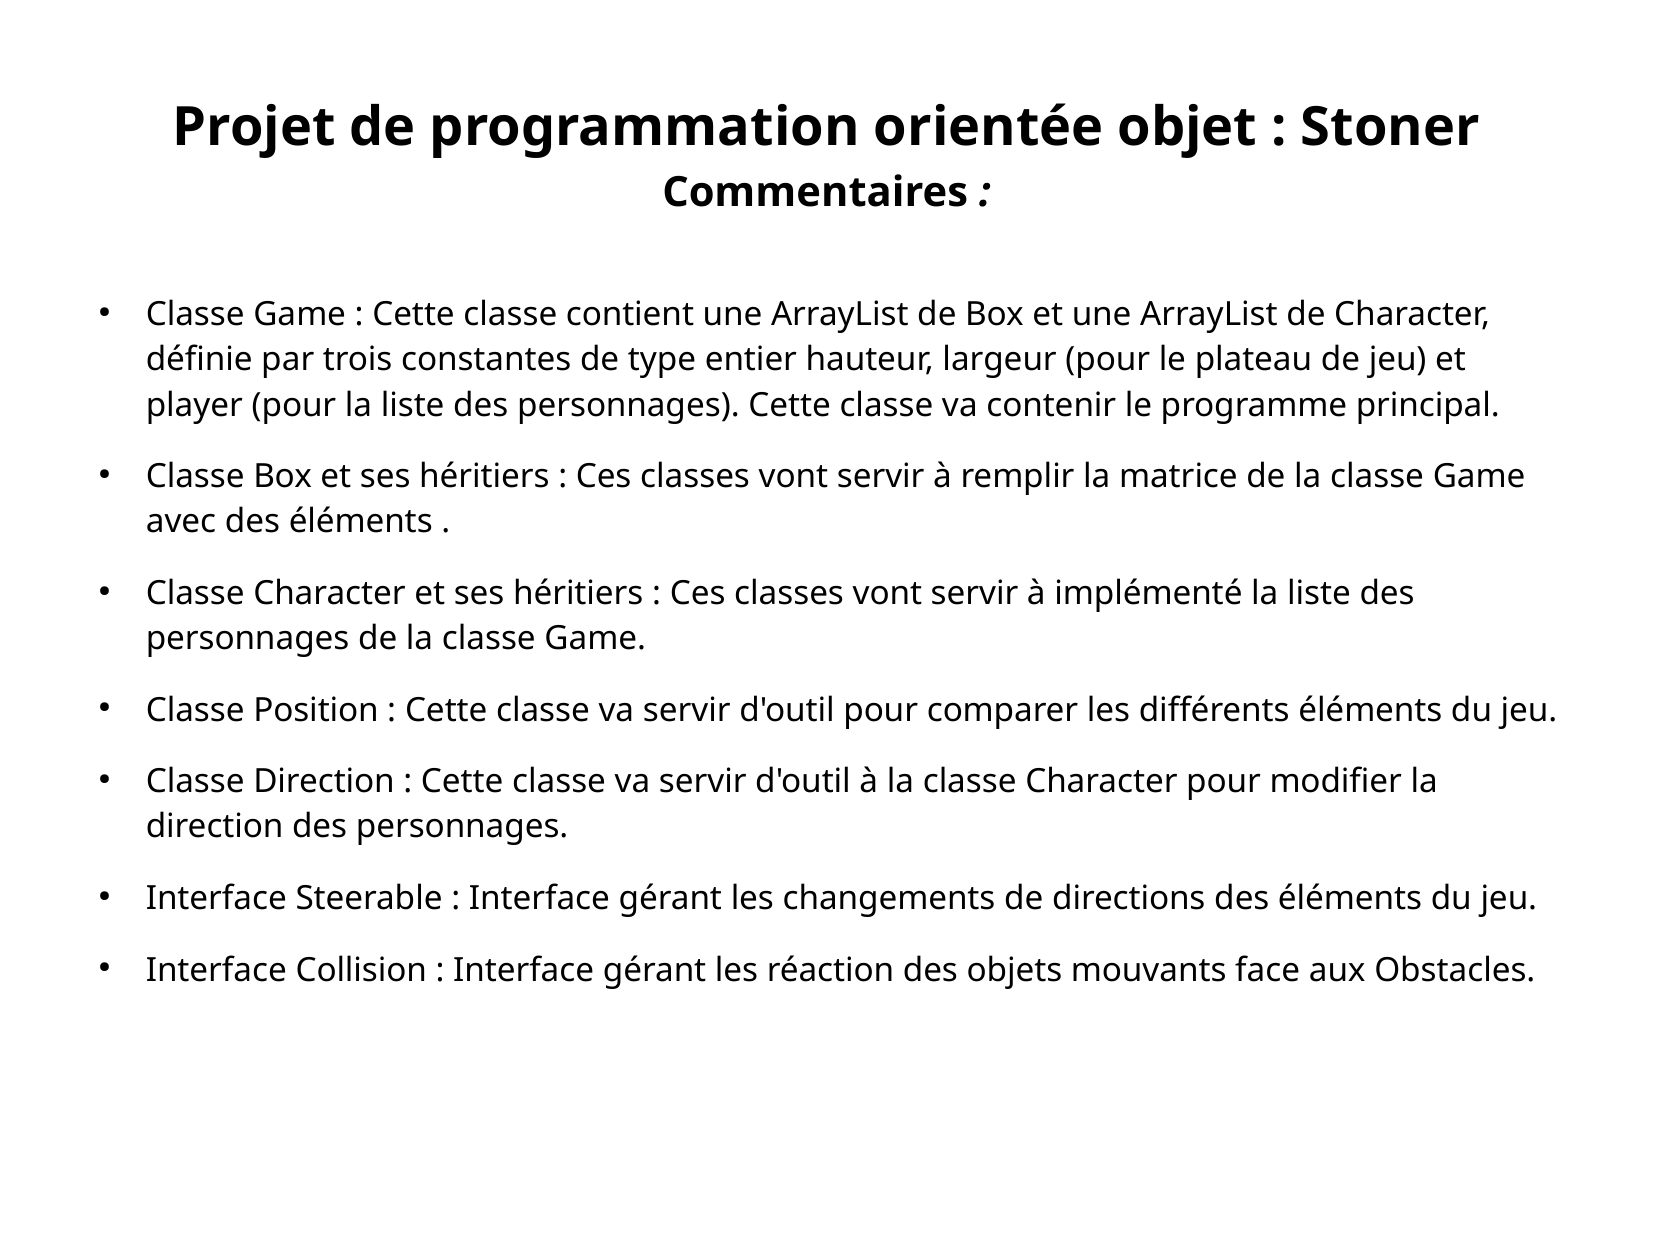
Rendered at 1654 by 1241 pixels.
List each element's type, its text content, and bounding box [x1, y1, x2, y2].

title Projet de programmation orientée objet : Stoner Commentaires : [82, 49, 1571, 257]
list Classe Game : Cette classe contient une ArrayList de Box et une ArrayList de Character, définie par trois constantes de type entier hauteur, largeur (pour le plateau de jeu) et player (pour la liste des personnages). Cette classe va contenir le programme principal. Classe Box et ses héritiers : Ces classes vont servir à remplir la matrice de la classe Game avec des éléments . Classe Character et ses héritiers : Ces classes vont servir à implémenté la liste des personnages de la classe Game. Classe Position : Cette classe va servir d'outil pour comparer les différents éléments du jeu. Classe Direction : Cette classe va servir d'outil à la classe Character pour modifier la direction des personnages. Interface Steerable : Interface gérant les changements de directions des éléments du jeu. Interface Collision : Interface gérant les réaction des objets mouvants face aux Obstacles. [82, 290, 1571, 1010]
